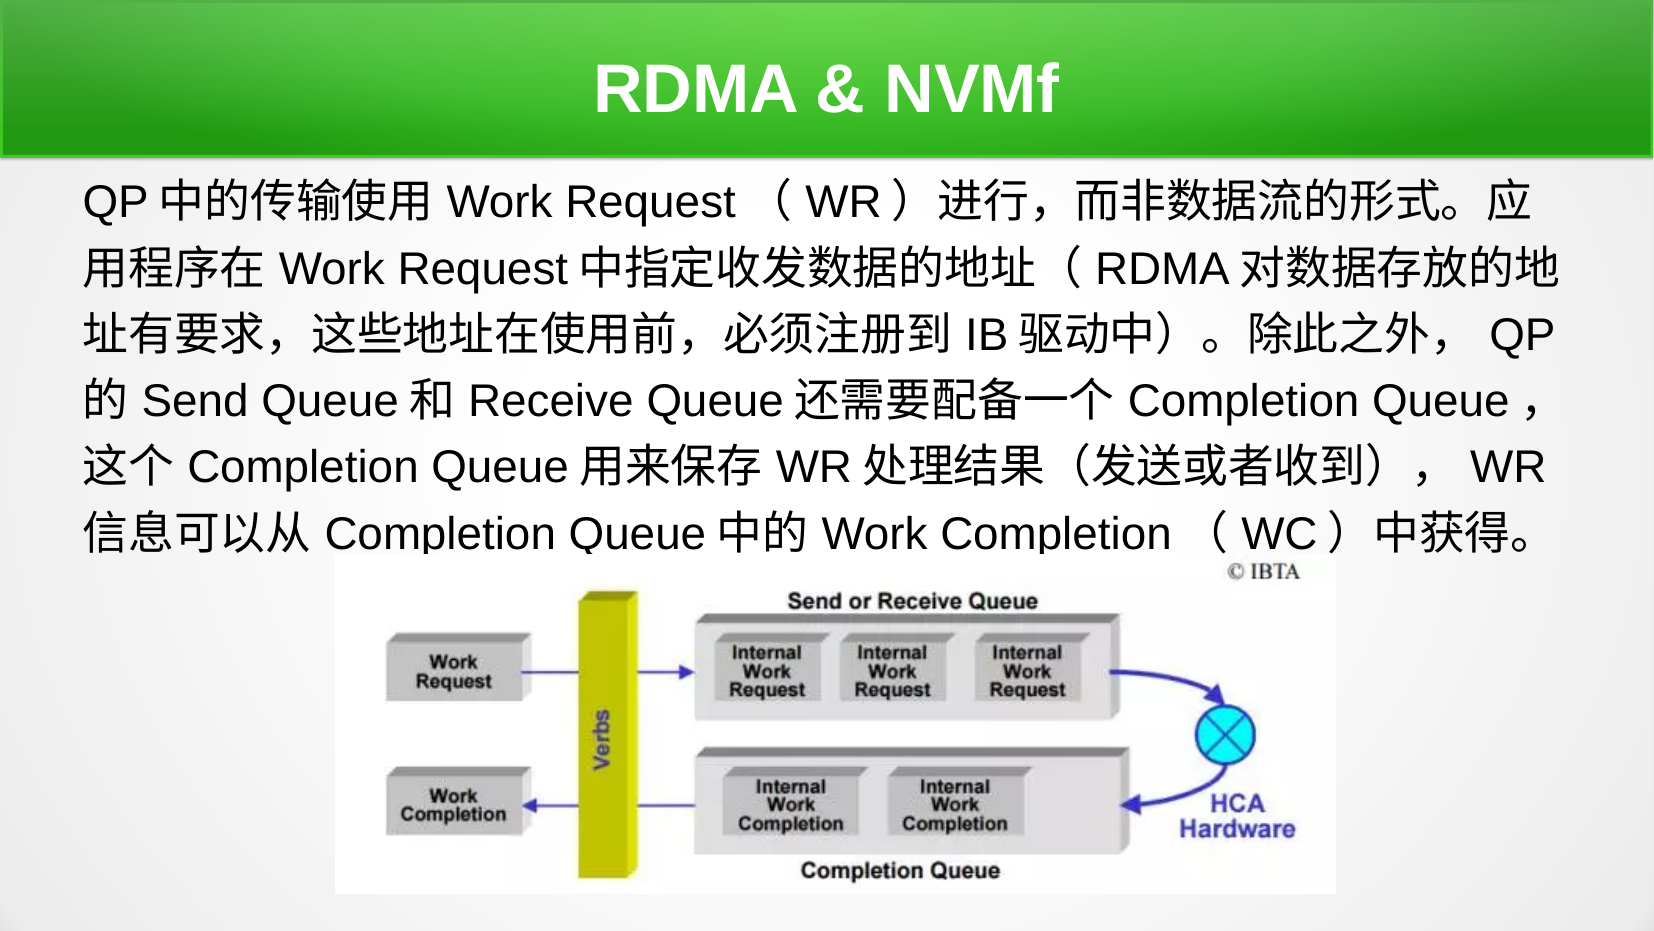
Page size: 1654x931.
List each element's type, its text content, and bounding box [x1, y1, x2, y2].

subtitle QP中的传输使用Work Request（WR）进行，而非数据流的形式。应用程序在Work Request中指定收发数据的地址（RDMA对数据存放的地址有要求，这些地址在使用前，必须注册到IB驱动中）。除此之外，QP的Send Queue和Receive Queue还需要配备一个Completion Queue，这个Completion Queue用来保存WR处理结果（发送或者收到），WR信息可以从Completion Queue中的Work Completion（WC）中获得。 [82, 165, 1571, 916]
title RDMA & NVMf [82, 35, 1571, 142]
picture [335, 554, 1336, 894]
